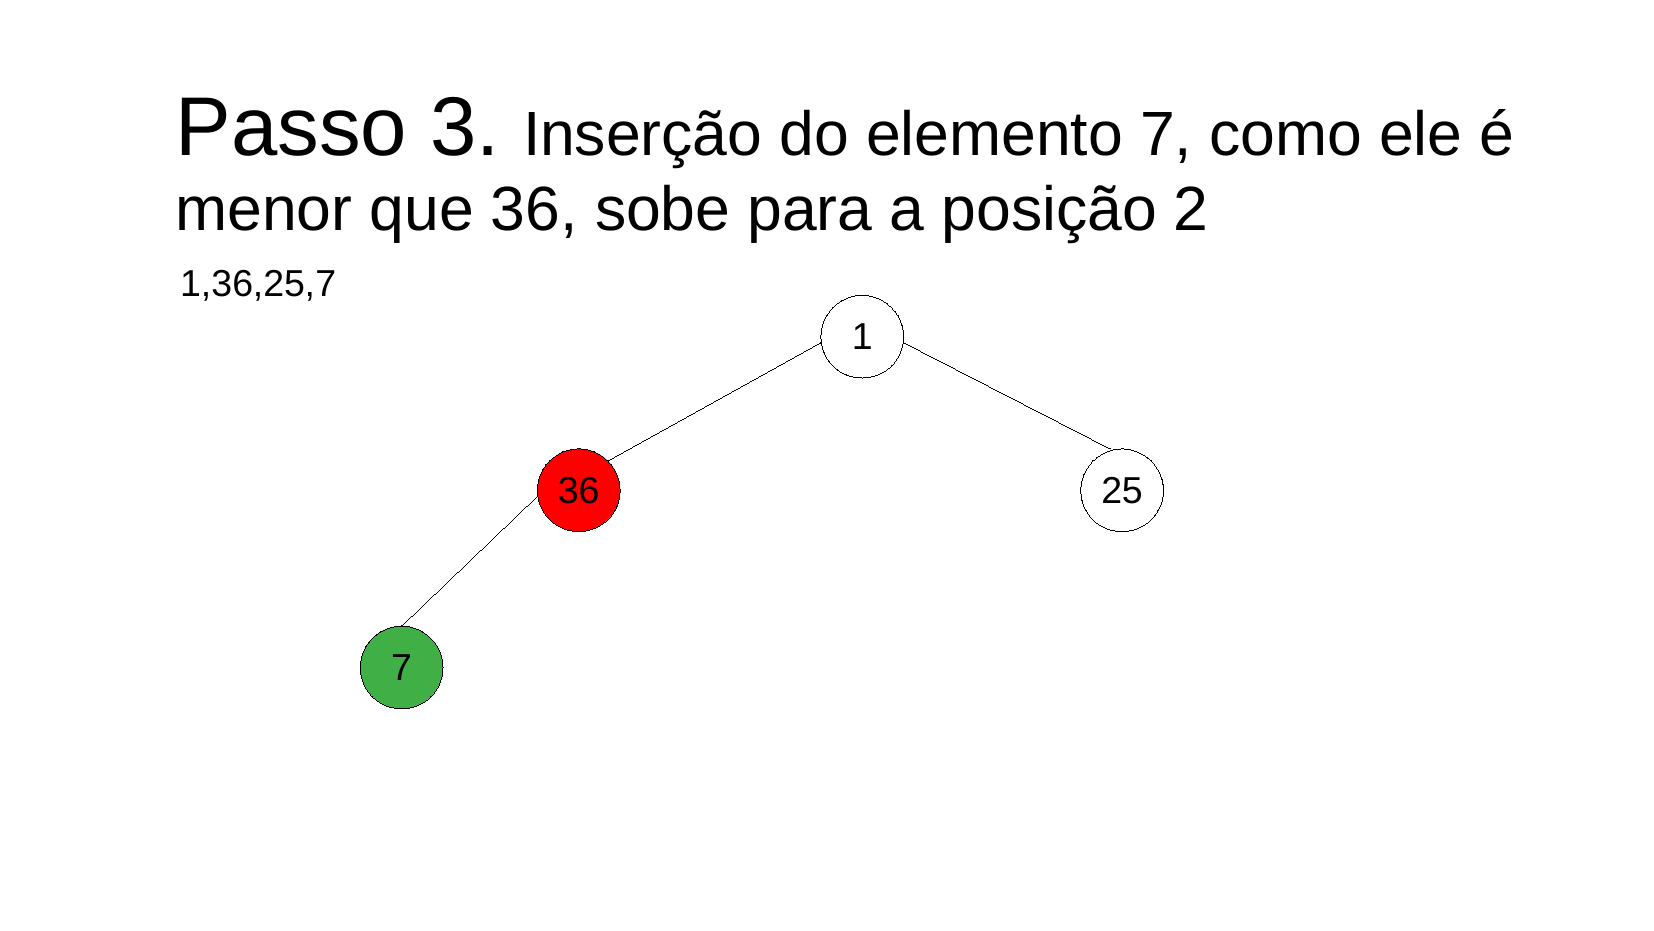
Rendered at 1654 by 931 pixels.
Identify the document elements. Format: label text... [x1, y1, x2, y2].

text_box Passo 3. Inserção do elemento 7, como ele é menor que 36, sobe para a posição 2 [160, 73, 1571, 251]
text_box 7 [360, 626, 444, 709]
text_box 1 [820, 295, 904, 379]
text_box 25 [1080, 448, 1164, 532]
text_box 1,36,25,7 [165, 255, 709, 355]
text_box 36 [537, 448, 621, 532]
